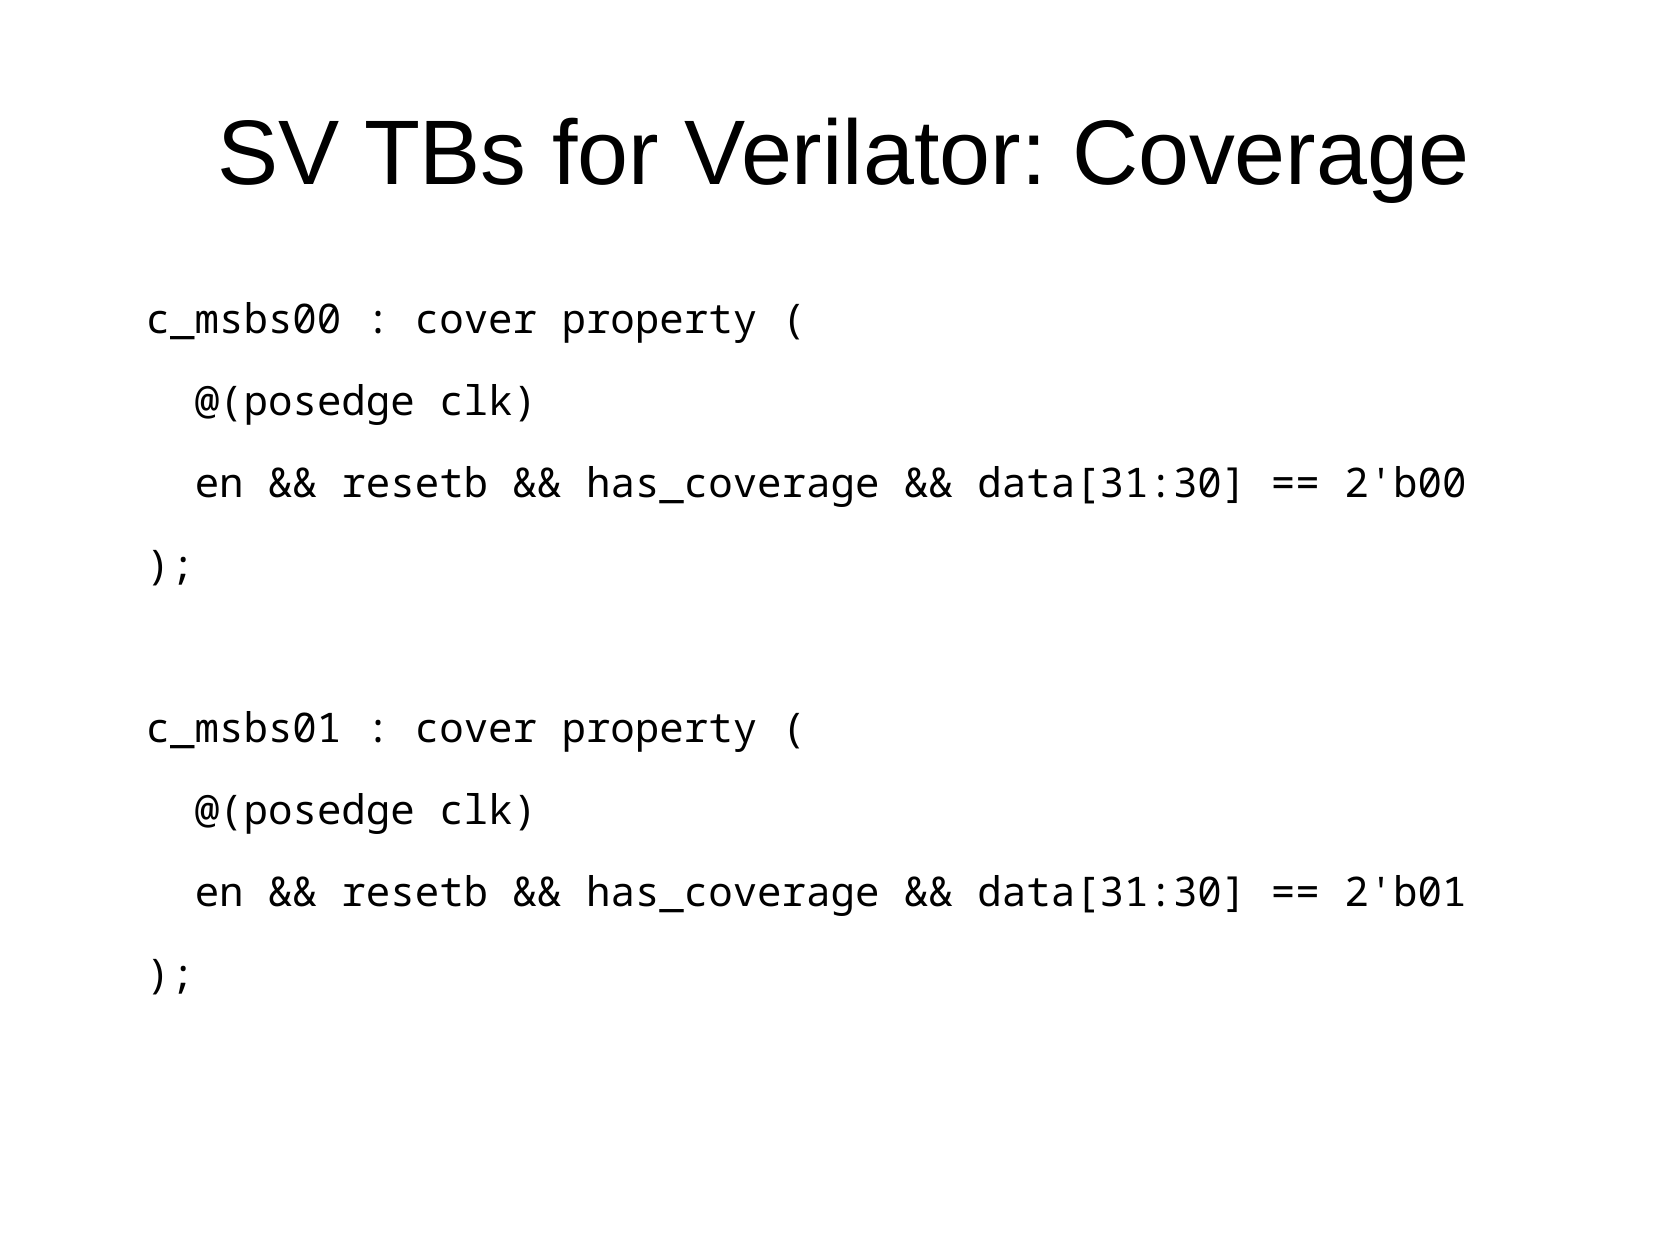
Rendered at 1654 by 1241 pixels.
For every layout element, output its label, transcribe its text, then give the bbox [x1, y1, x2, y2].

list c_msbs00 : cover property ( @(posedge clk) en && resetb && has_coverage && data[31:30] == 2'b00 ); c_msbs01 : cover property ( @(posedge clk) en && resetb && has_coverage && data[31:30] == 2'b01 ); [82, 290, 1571, 1010]
title SV TBs for Verilator: Coverage [82, 49, 1571, 257]
